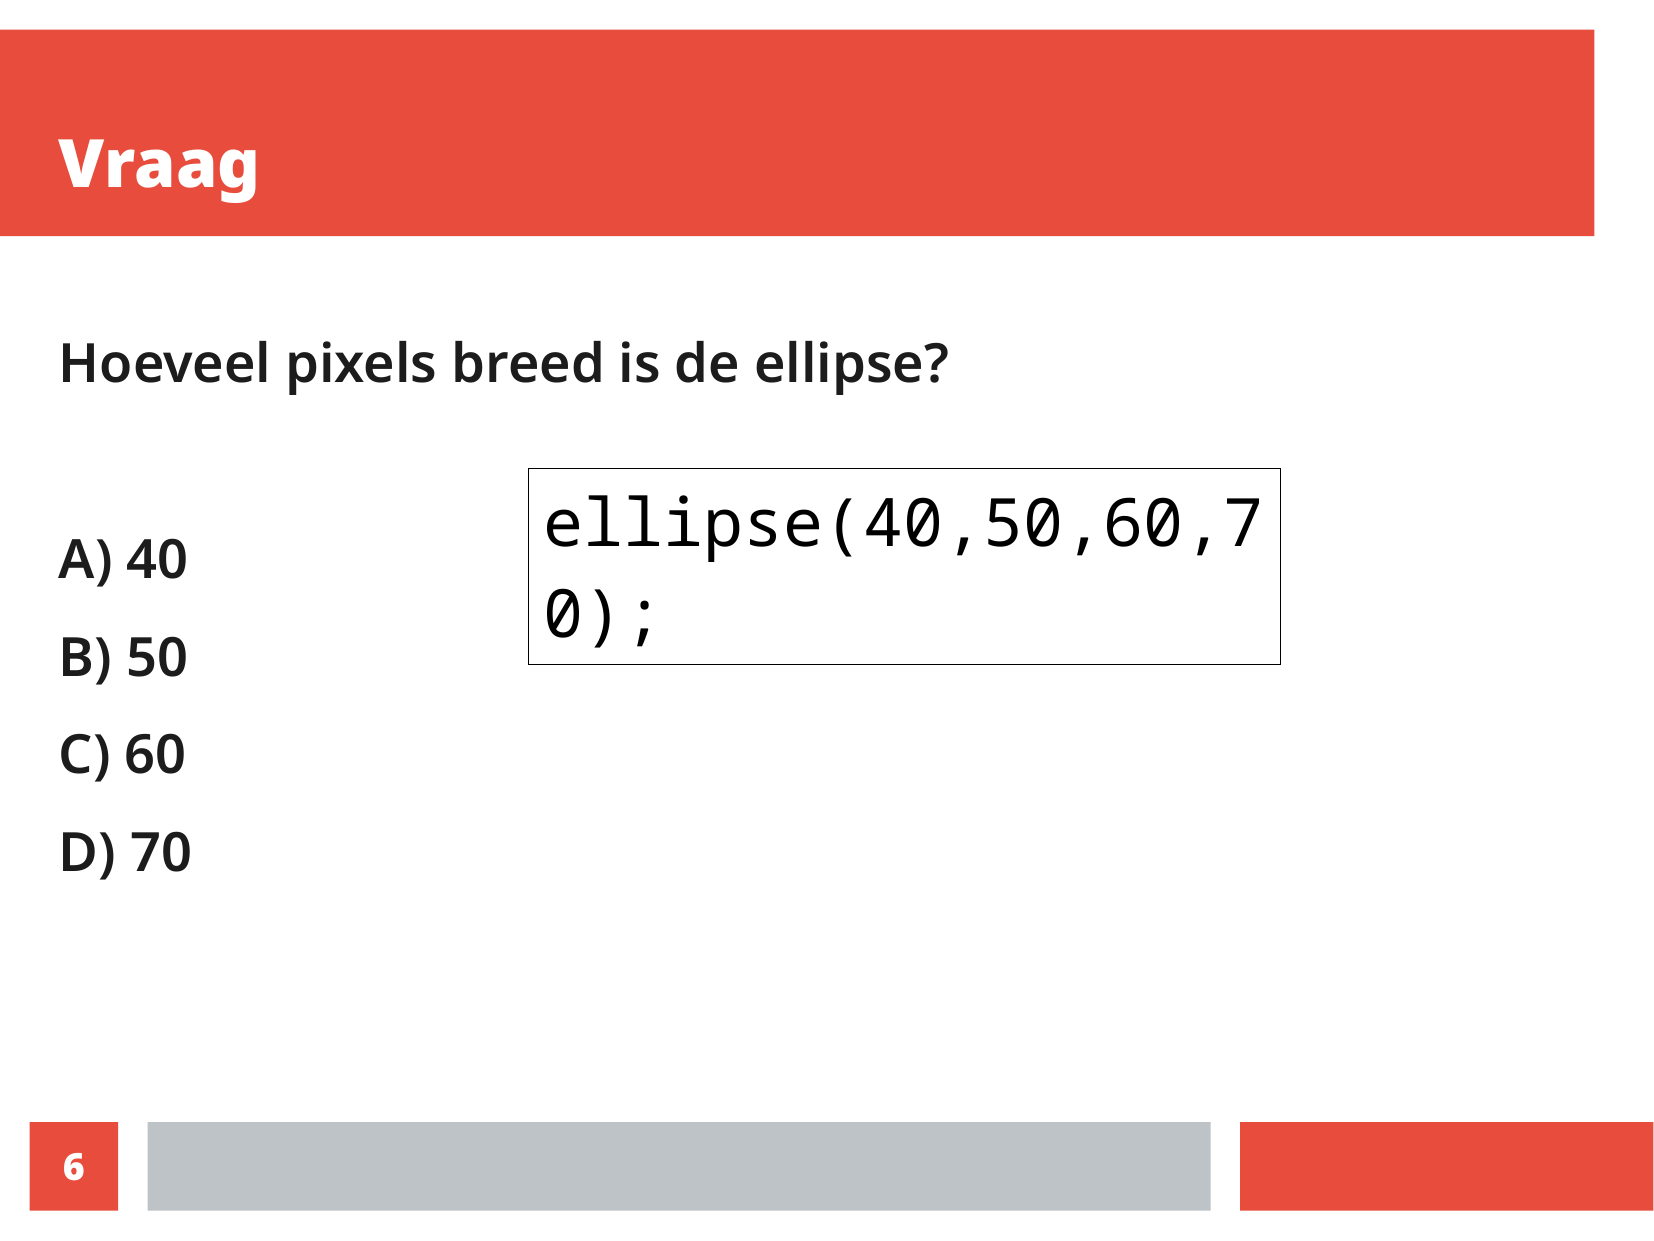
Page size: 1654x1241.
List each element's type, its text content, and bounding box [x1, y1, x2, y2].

text_box ellipse(40,50,60,70); [528, 468, 1281, 550]
list Hoeveel pixels breed is de ellipse? A) 40 B) 50 C) 60 D) 70 [59, 324, 1617, 1093]
title Vraag [59, 59, 1595, 207]
